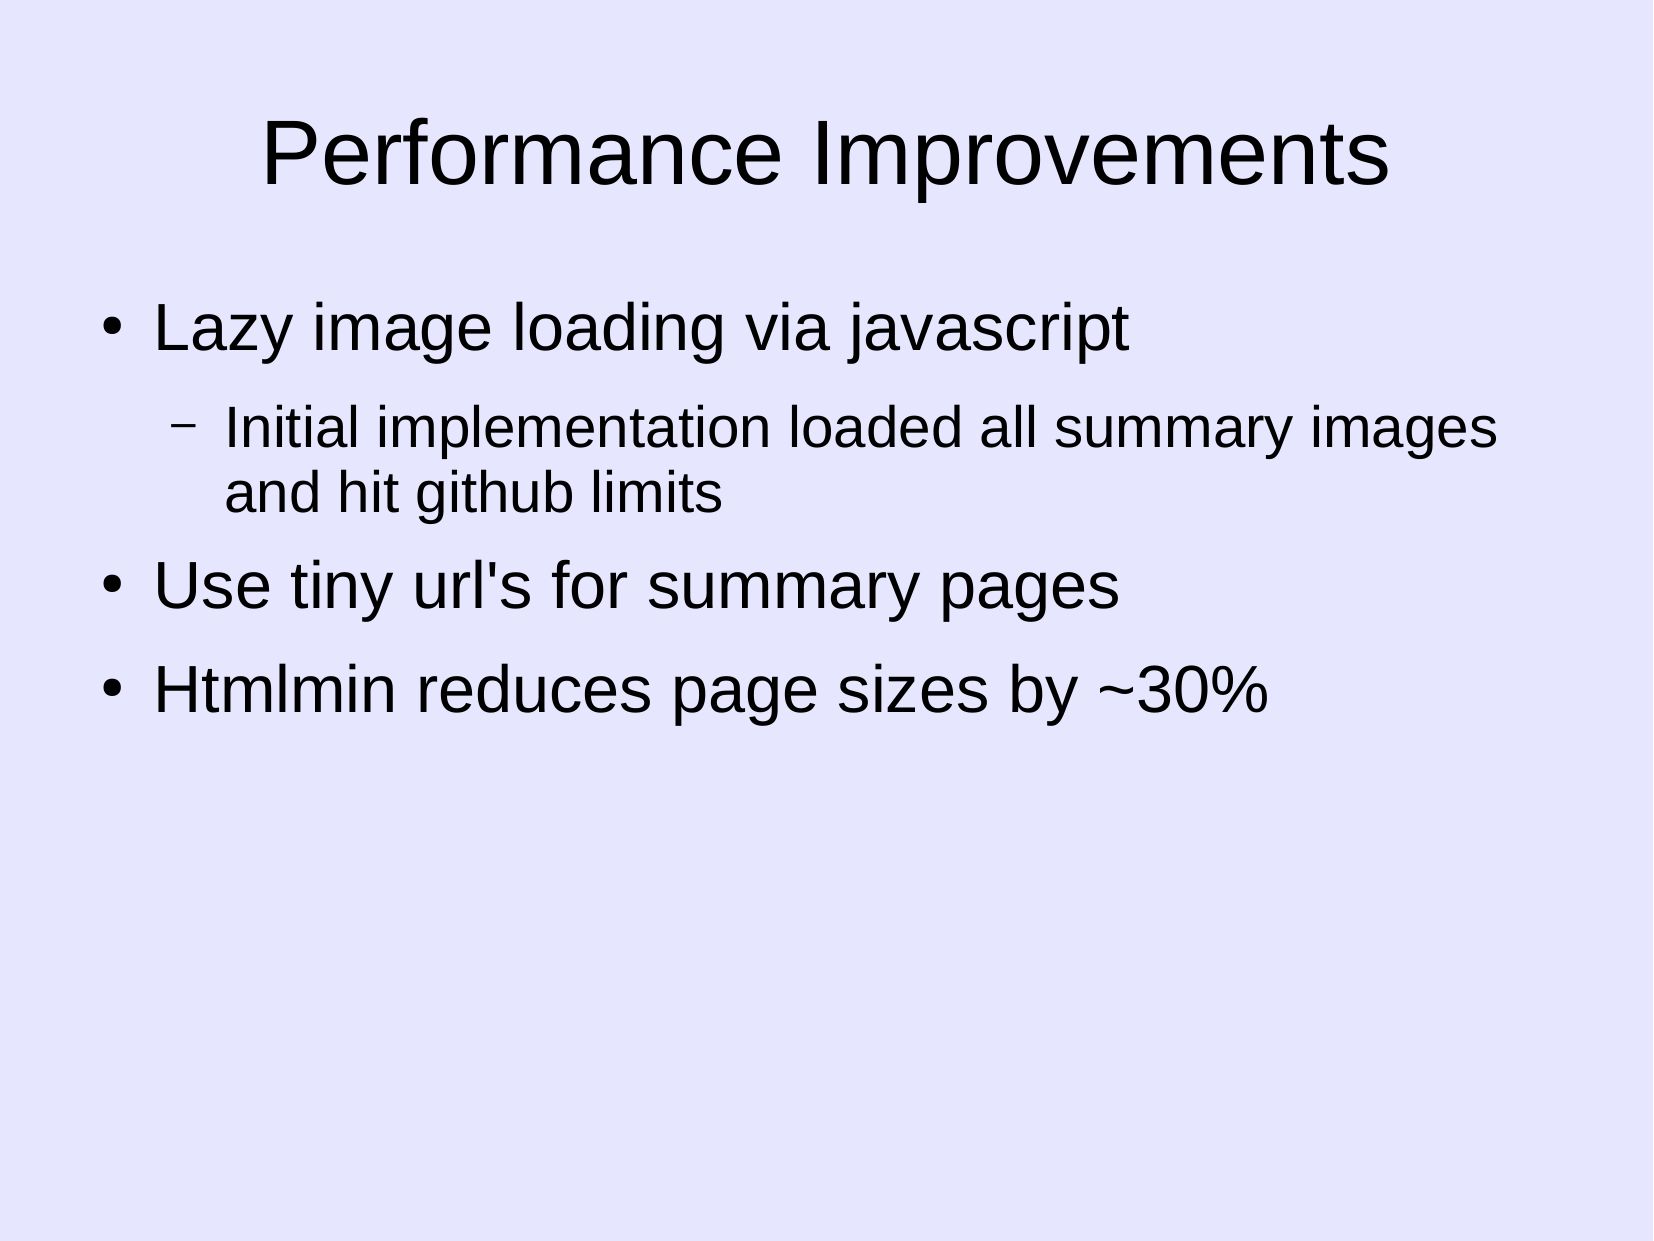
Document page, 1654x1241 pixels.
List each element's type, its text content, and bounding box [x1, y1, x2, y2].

list Lazy image loading via javascript Initial implementation loaded all summary images and hit github limits Use tiny url's for summary pages Htmlmin reduces page sizes by ~30% [82, 290, 1571, 1109]
title Performance Improvements [82, 49, 1571, 257]
